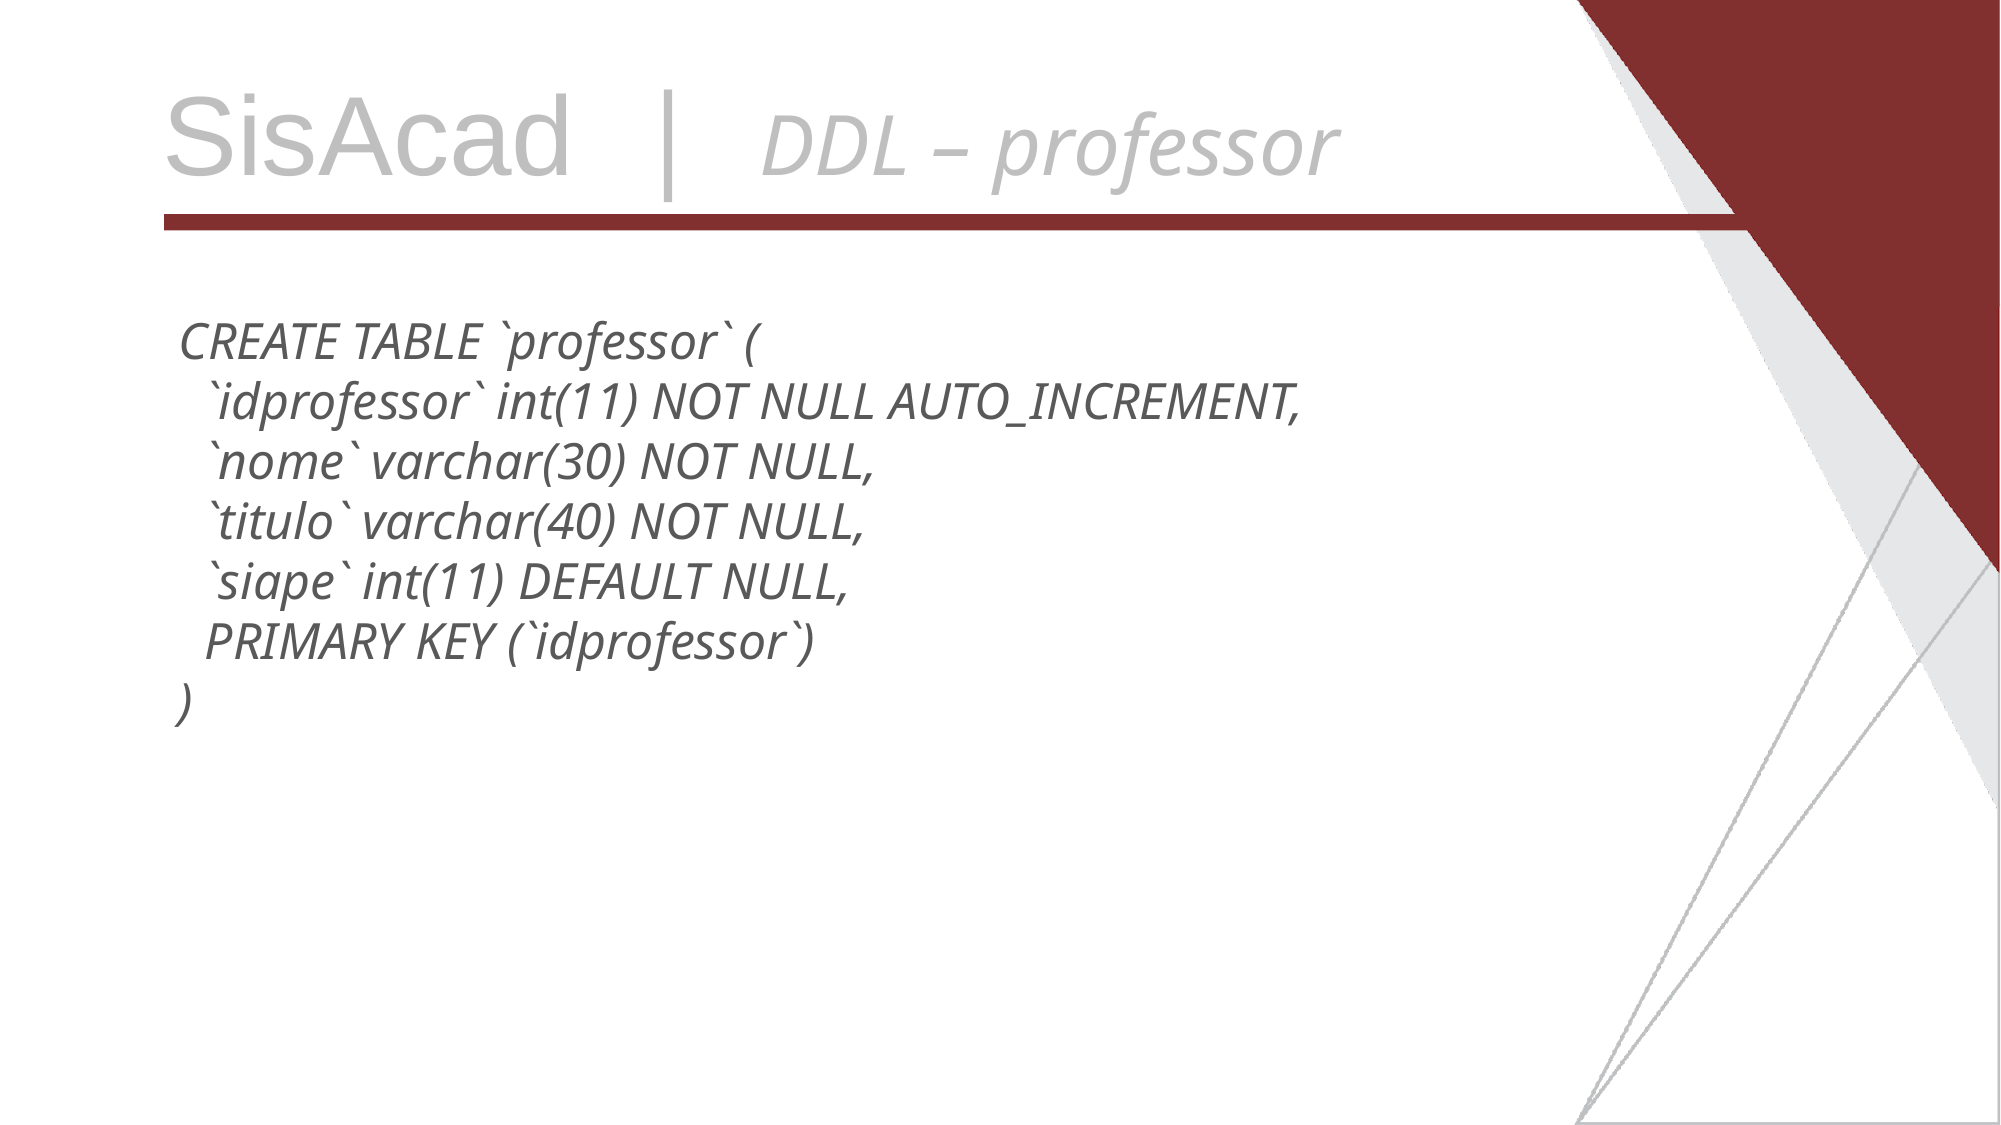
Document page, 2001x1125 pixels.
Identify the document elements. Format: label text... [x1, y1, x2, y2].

text_box CREATE TABLE `professor` ( `idprofessor` int(11) NOT NULL AUTO_INCREMENT, `nome` varchar(30) NOT NULL, `titulo` varchar(40) NOT NULL, `siape` int(11) DEFAULT NULL, PRIMARY KEY (`idprofessor`) ) [164, 302, 1730, 1125]
text_box [164, 214, 1927, 231]
picture [0, 0, 2001, 1125]
text_box SisAcad | DDL – professor [147, 55, 1681, 208]
